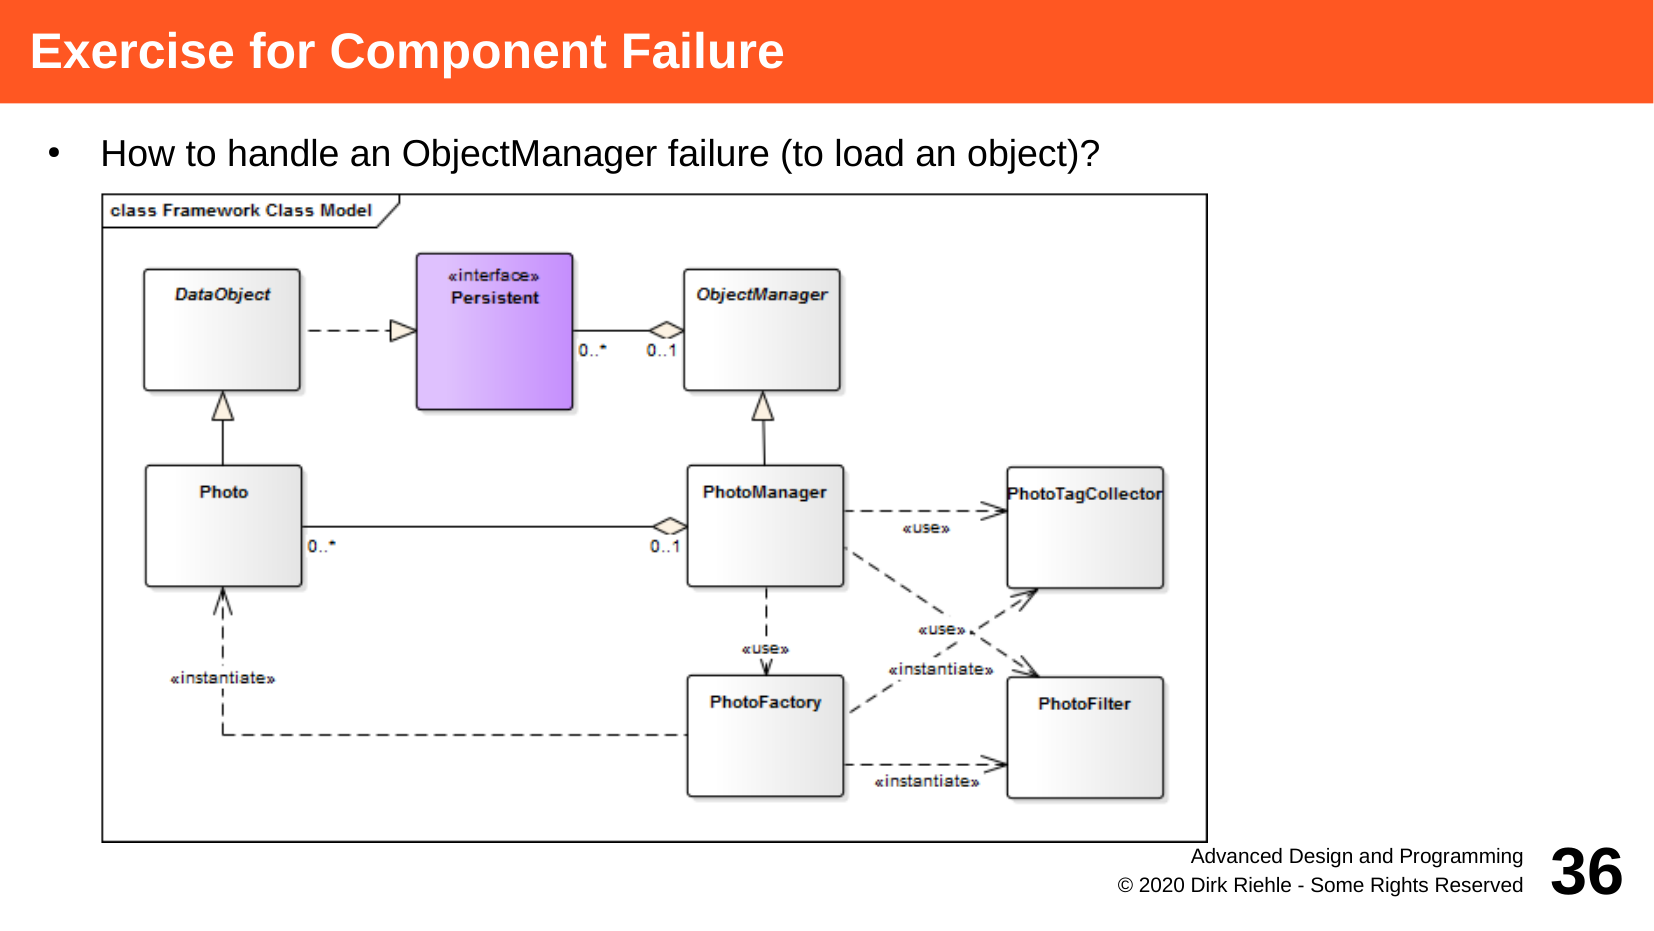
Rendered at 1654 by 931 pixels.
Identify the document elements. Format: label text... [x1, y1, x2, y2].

list How to handle an ObjectManager failure (to load an object)? [29, 132, 1625, 813]
title Exercise for Component Failure [0, 0, 1654, 104]
picture [100, 192, 1208, 843]
